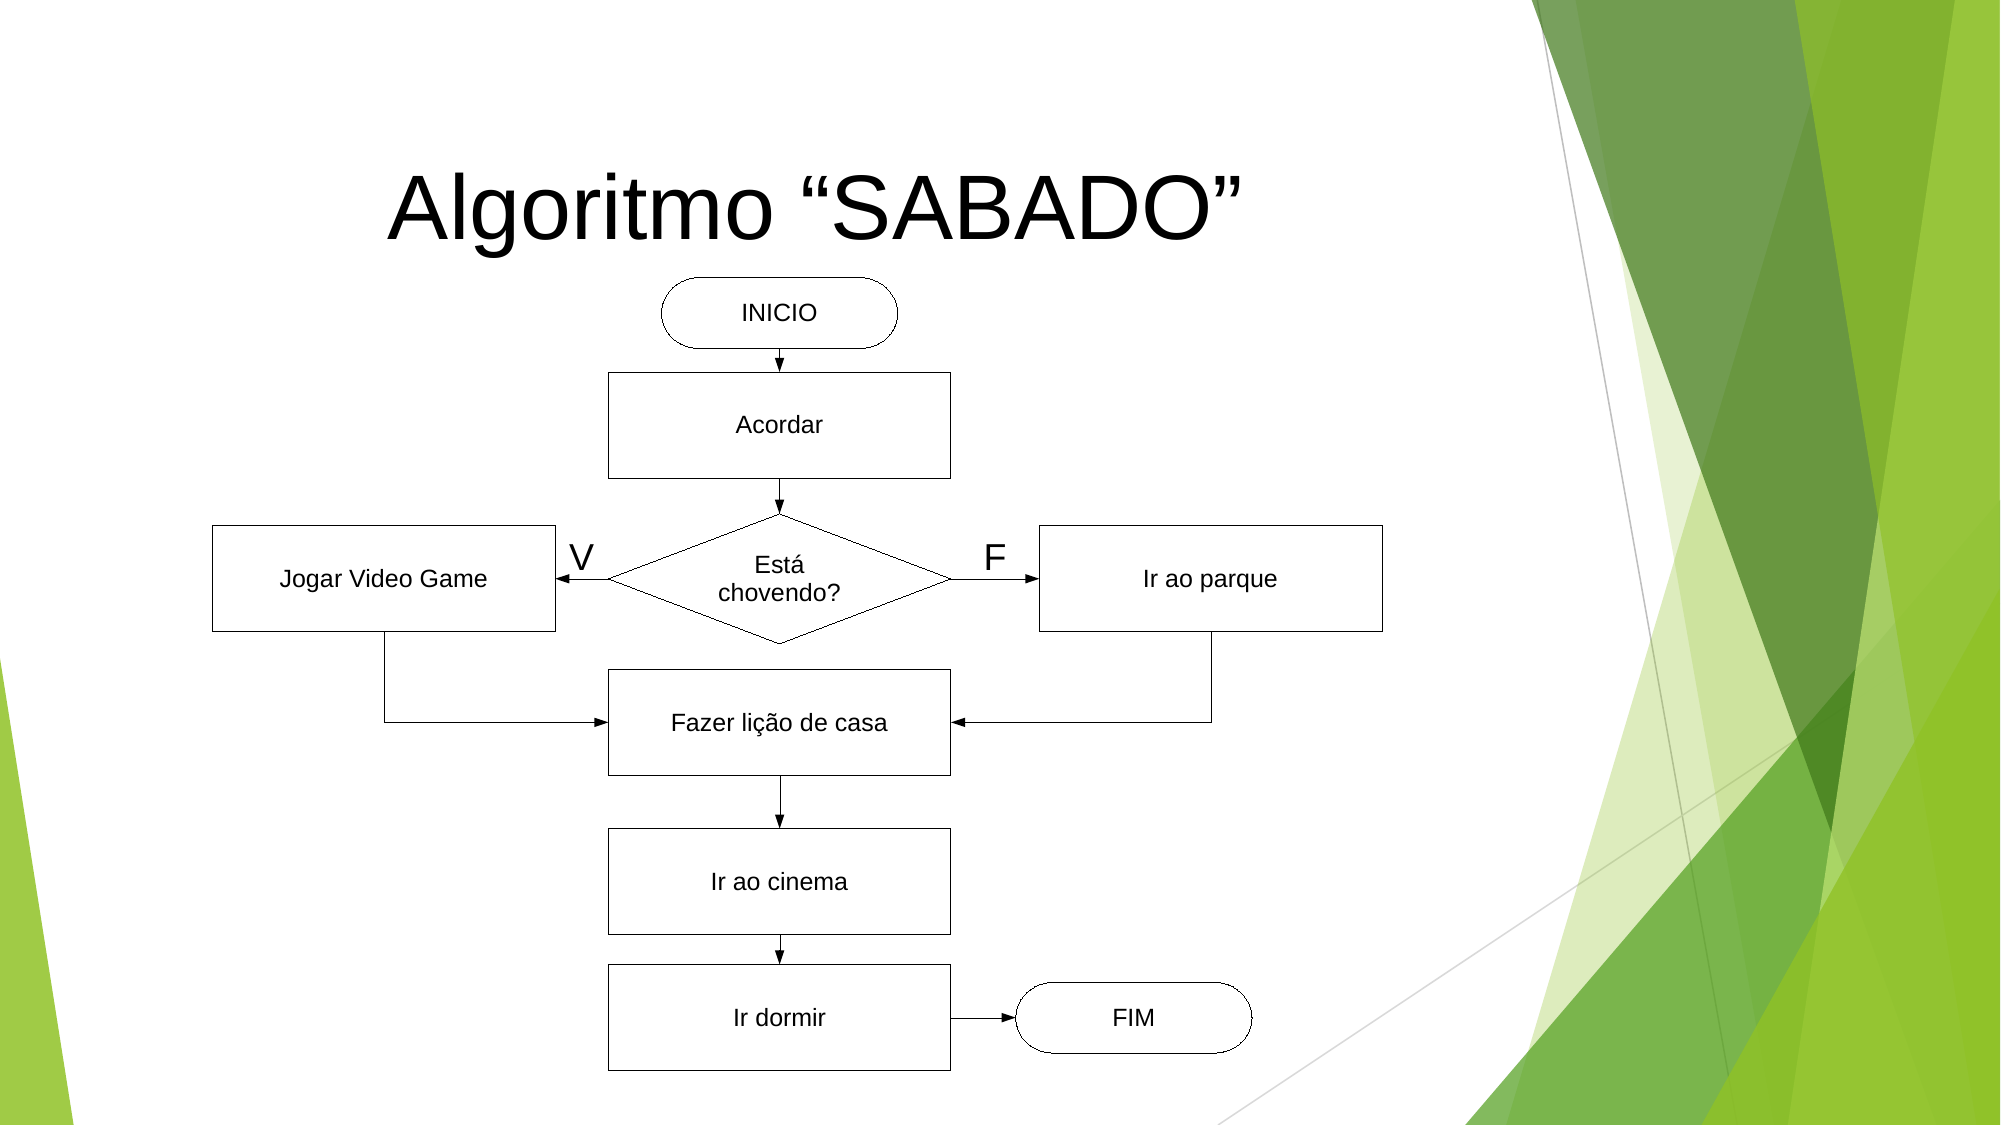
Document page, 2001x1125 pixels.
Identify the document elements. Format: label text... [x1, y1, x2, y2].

text_box INICIO [661, 277, 898, 349]
text_box Acordar [608, 372, 951, 479]
text_box Fazer lição de casa [608, 669, 951, 776]
text_box Ir ao cinema [608, 828, 951, 935]
text_box Jogar Video Game [212, 525, 556, 632]
text_box Está chovendo? [608, 513, 951, 644]
text_box Ir dormir [608, 964, 951, 1071]
text_box Ir ao parque [1039, 525, 1383, 632]
text_box FIM [1015, 982, 1253, 1054]
title Algoritmo “SABADO” [111, 99, 1522, 317]
